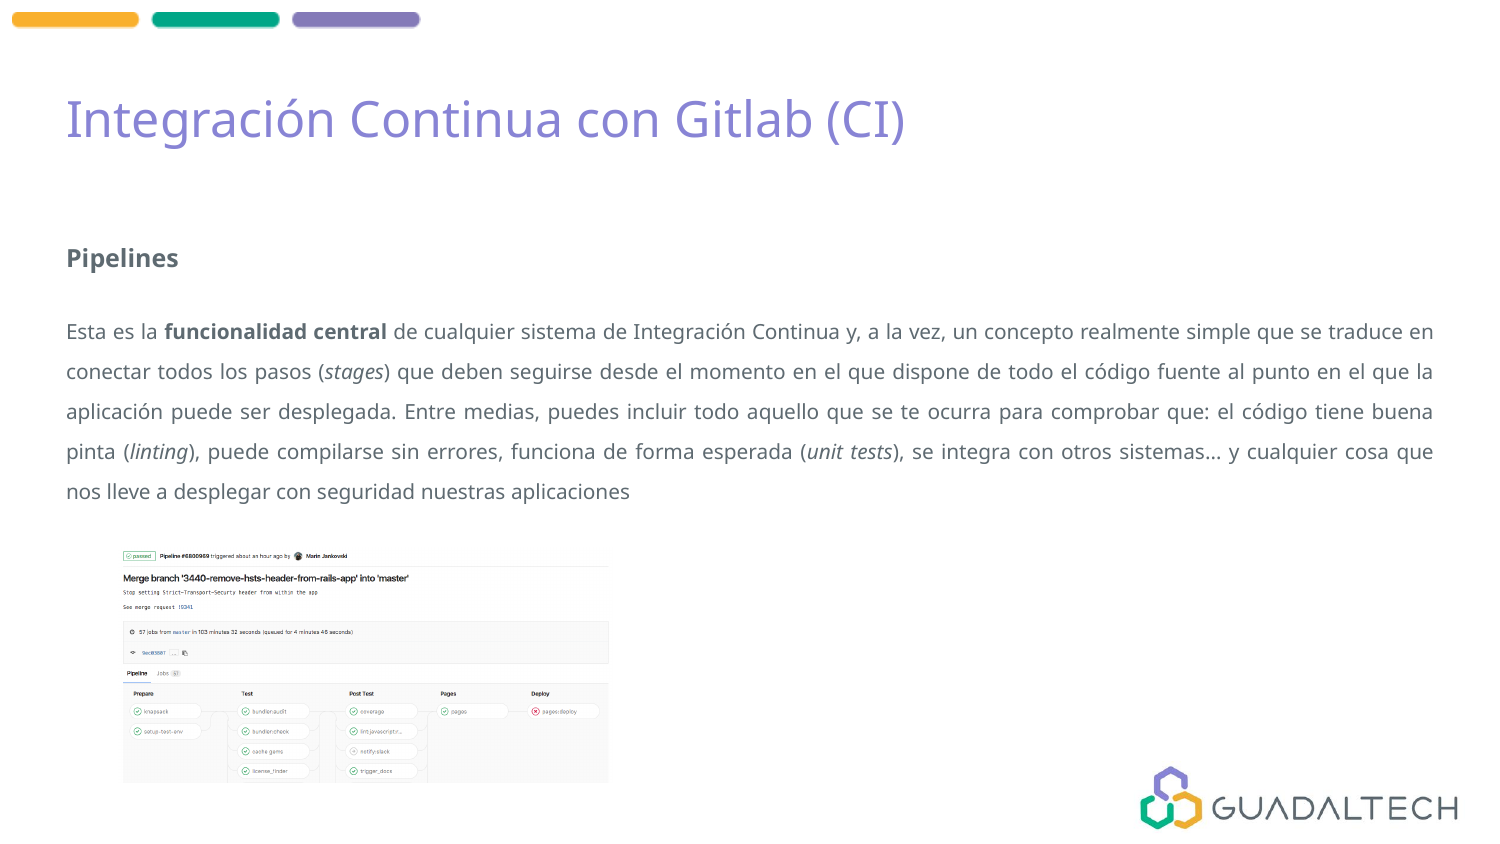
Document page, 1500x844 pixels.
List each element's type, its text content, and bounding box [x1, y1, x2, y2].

picture [12, 12, 421, 29]
title Integración Continua con Gitlab (CI) [51, 72, 1449, 167]
list Pipelines Esta es la funcionalidad central de cualquier sistema de Integración Continua y, a la vez, un concepto realmente simple que se traduce en conectar todos los pasos (stages) que deben seguirse desde el momento en el que dispone de todo el código fuente al punto en el que la aplicación puede ser desplegada. Entre medias, puedes incluir todo aquello que se te ocurra para comprobar que: el código tiene buena pinta (linting), puede compilarse sin errores, funciona de forma esperada (unit tests), se integra con otros sistemas… y cualquier cosa que nos lleve a desplegar con seguridad nuestras aplicaciones [51, 221, 1449, 783]
picture [1124, 761, 1473, 834]
picture [118, 547, 613, 783]
